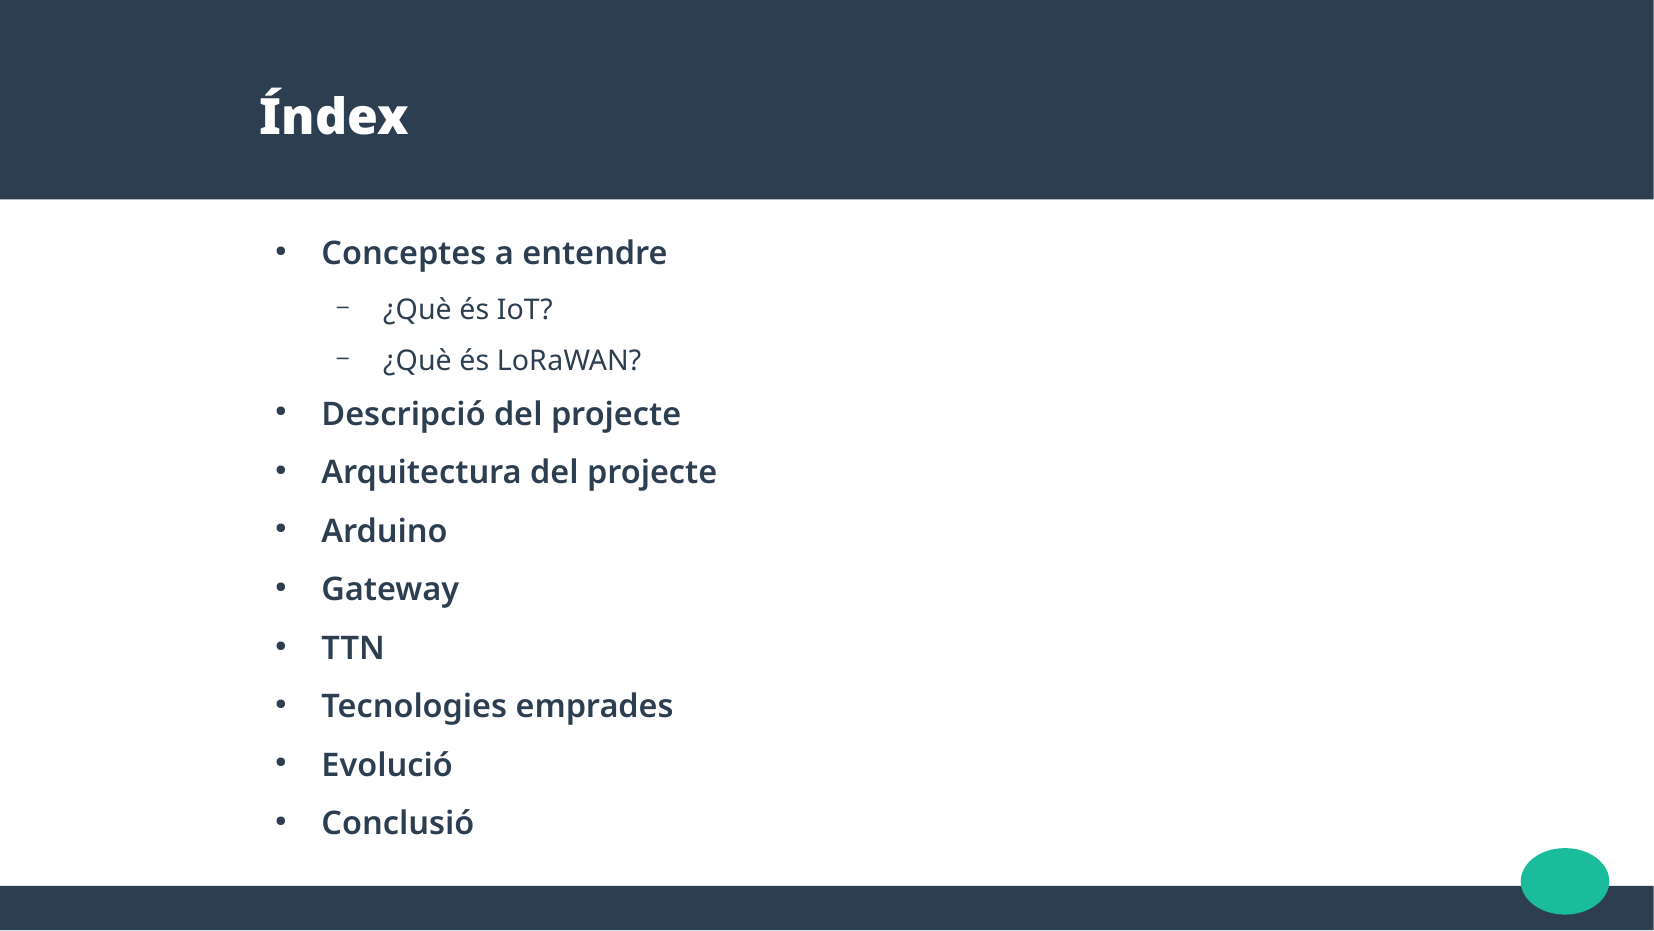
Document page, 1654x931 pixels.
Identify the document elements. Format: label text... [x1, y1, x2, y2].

list Conceptes a entendre ¿Què és IoT? ¿Què és LoRaWAN? Descripció del projecte Arquitectura del projecte Arduino Gateway TTN Tecnologies emprades Evolució Conclusió [259, 230, 1524, 851]
title Índex [259, 70, 1441, 160]
